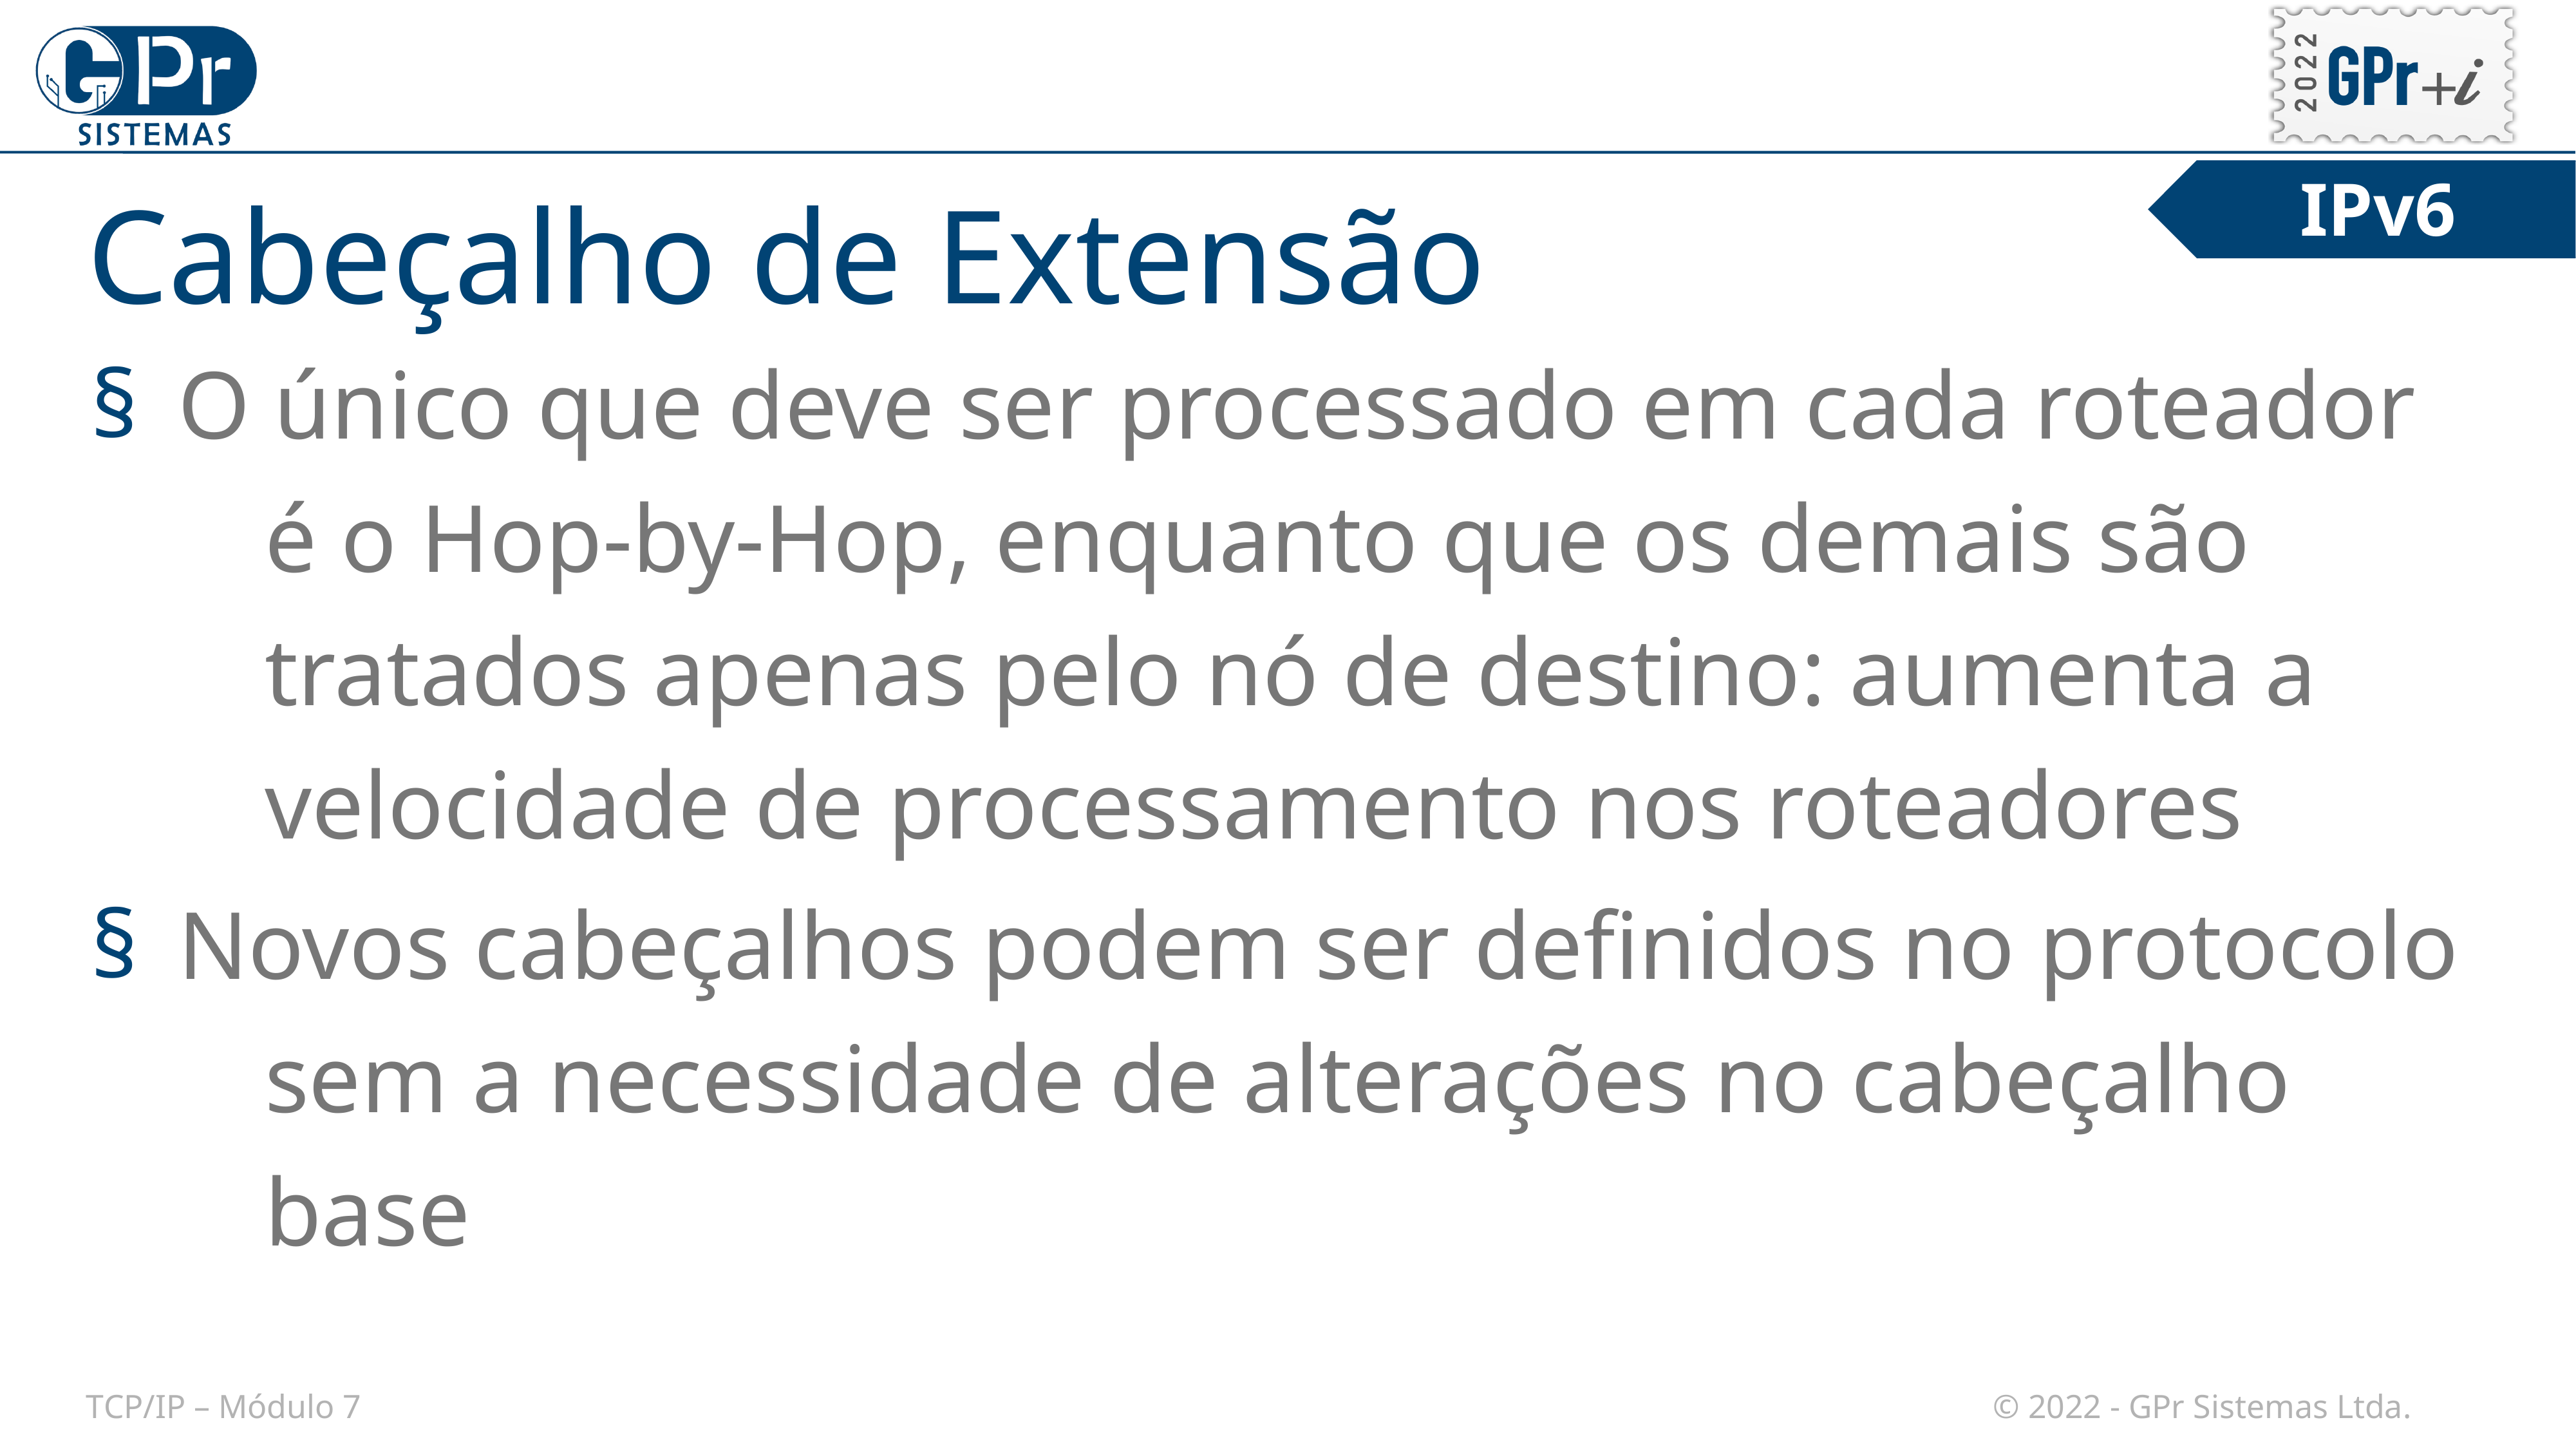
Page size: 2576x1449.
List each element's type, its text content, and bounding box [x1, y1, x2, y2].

text_box [2148, 160, 2576, 258]
text_box IPv6 [2219, 157, 2537, 256]
picture [2268, 4, 2519, 145]
list Cabeçalho de Extensão [81, 169, 2496, 343]
picture [34, 26, 257, 147]
list O único que deve ser processado em cada roteador é o Hop-by-Hop, enquanto que os demais são tratados apenas pelo nó de destino: aumenta a velocidade de processamento nos roteadores Novos cabeçalhos podem ser definidos no protocolo sem a necessidade de alterações no cabeçalho base [80, 319, 2496, 1382]
